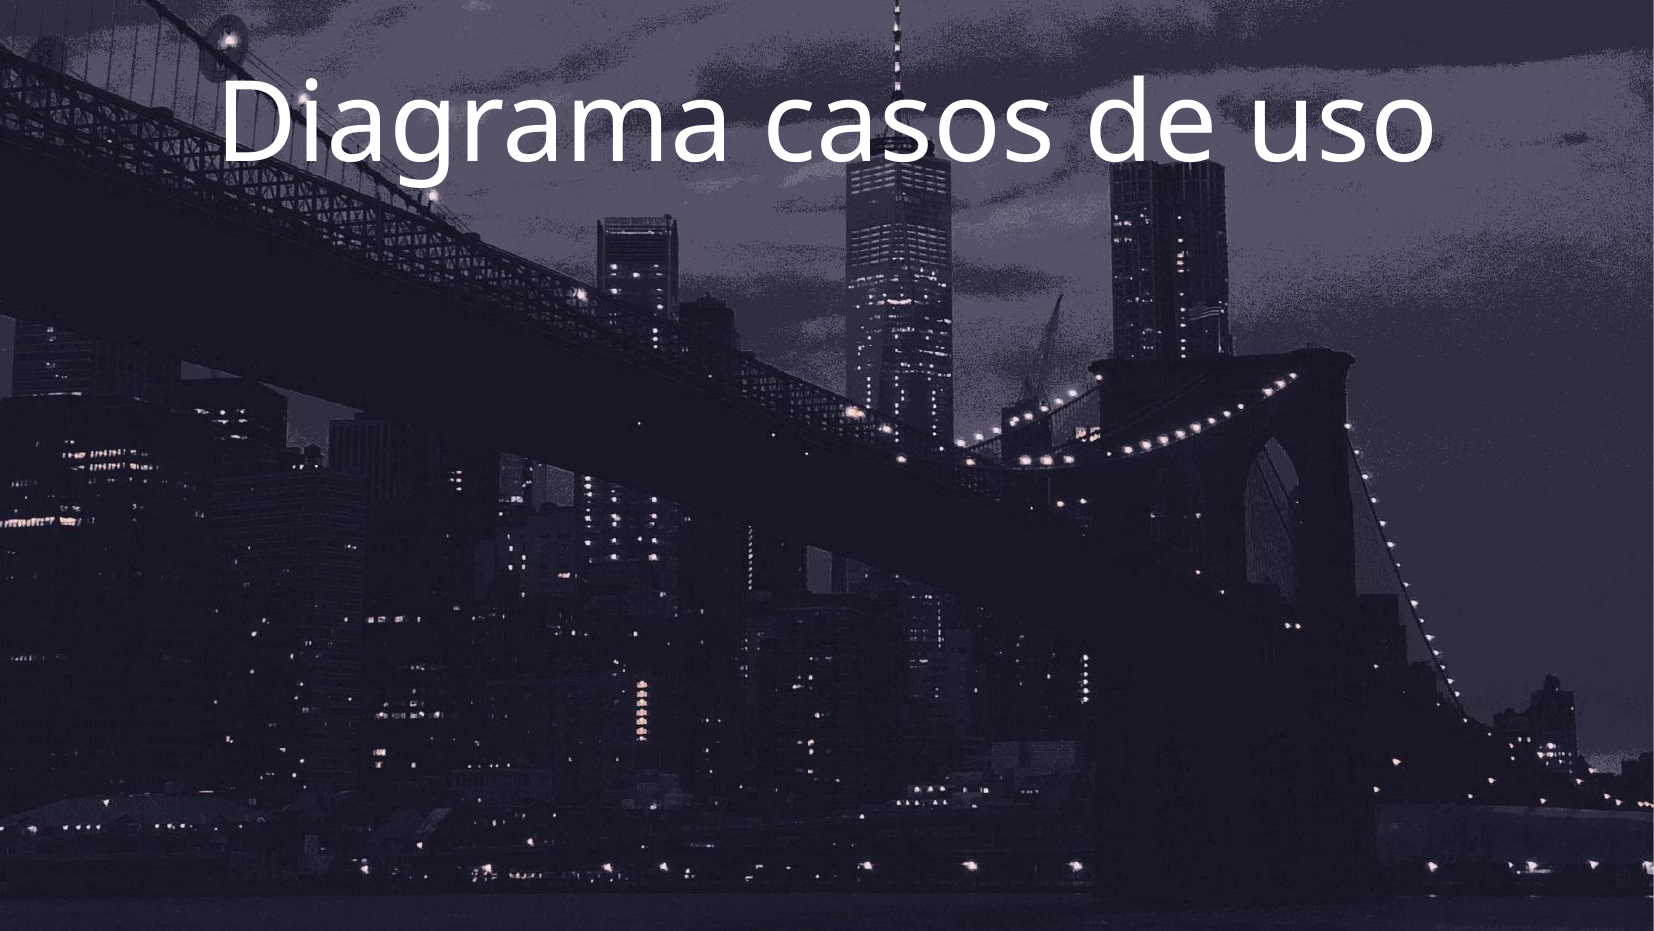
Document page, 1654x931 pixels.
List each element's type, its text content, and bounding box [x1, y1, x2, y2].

title Diagrama casos de uso [71, 13, 1584, 222]
picture [0, 0, 1654, 931]
